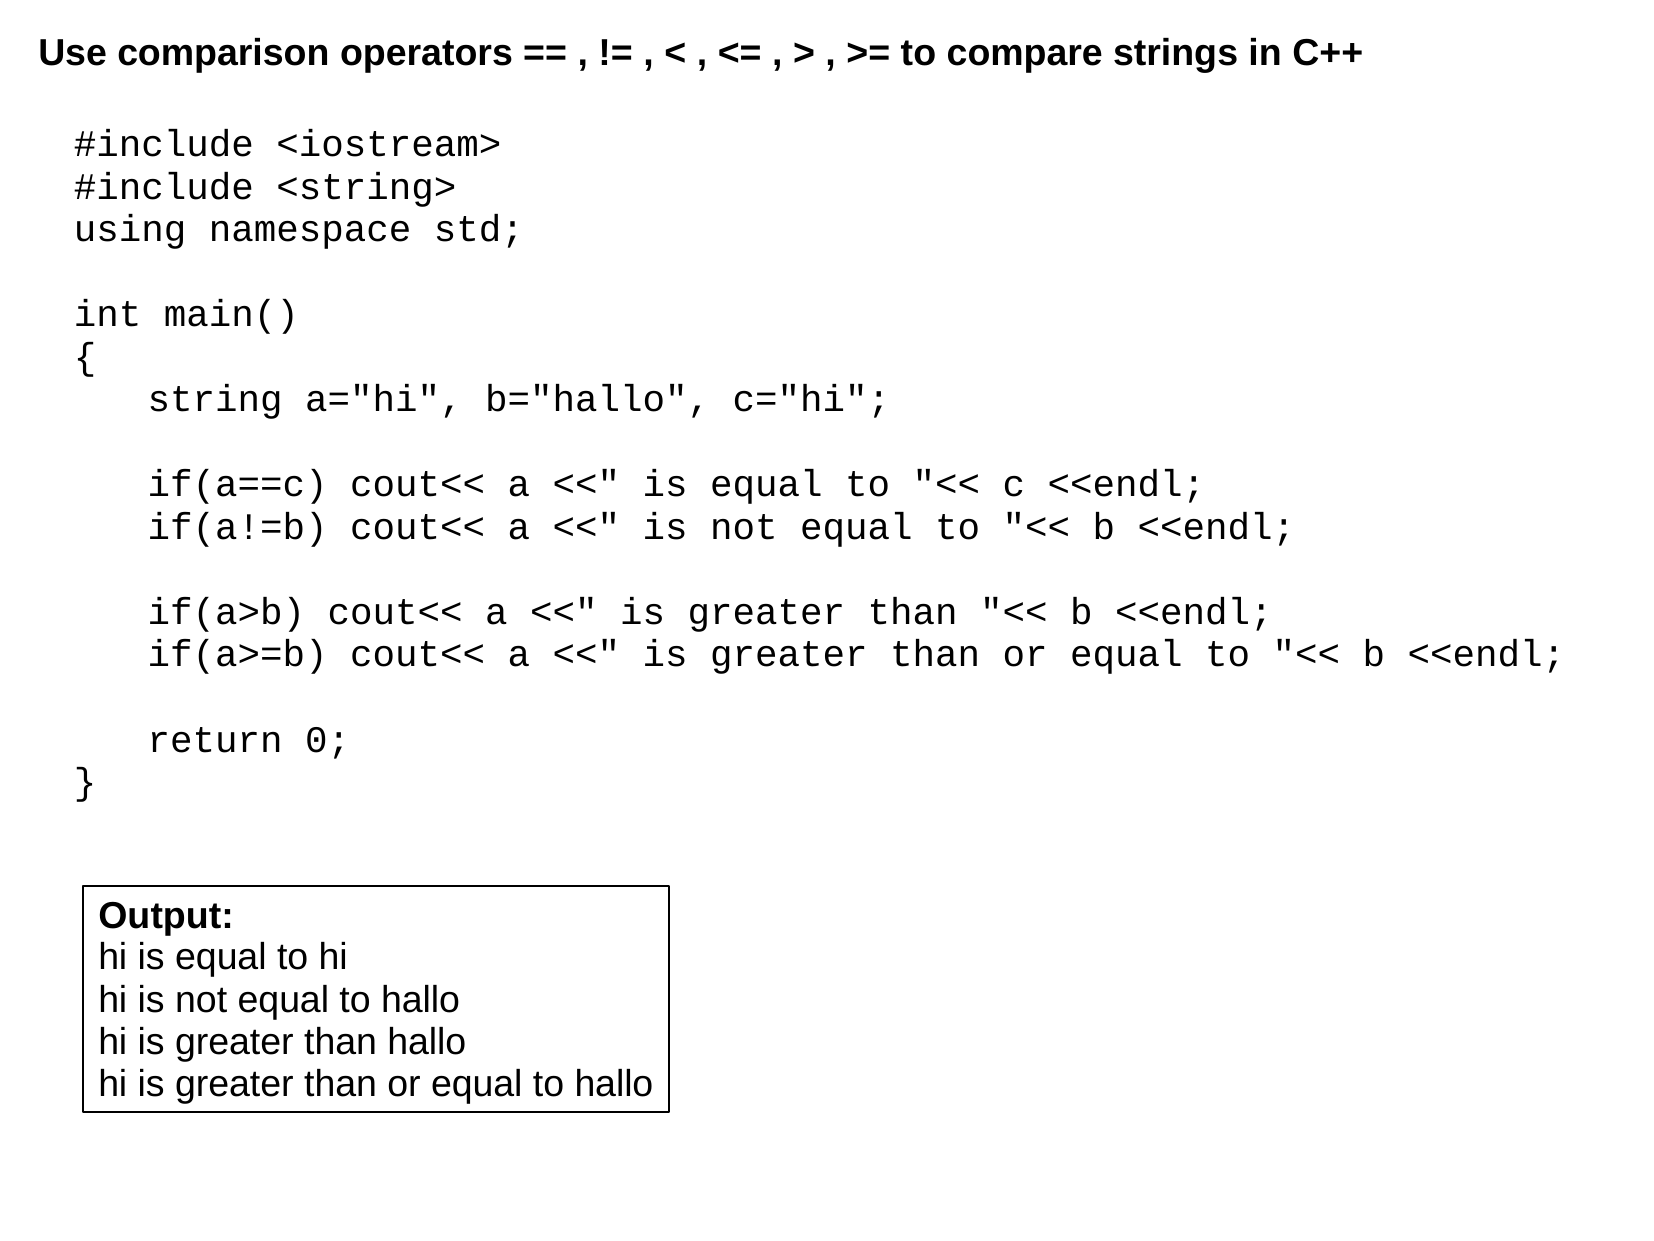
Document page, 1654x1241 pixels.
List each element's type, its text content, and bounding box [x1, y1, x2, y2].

text_box #include <iostream> #include <string> using namespace std; int main() { string a="hi", b="hallo", c="hi"; if(a==c) cout<< a <<" is equal to "<< c <<endl; if(a!=b) cout<< a <<" is not equal to "<< b <<endl; if(a>b) cout<< a <<" is greater than "<< b <<endl; if(a>=b) cout<< a <<" is greater than or equal to "<< b <<endl; return 0; } [59, 118, 1581, 818]
text_box Use comparison operators == , != , < , <= , > , >= to compare strings in C++ [23, 23, 1381, 81]
text_box Output: hi is equal to hi hi is not equal to hallo hi is greater than hallo hi is greater than or equal to hallo [82, 885, 670, 1113]
